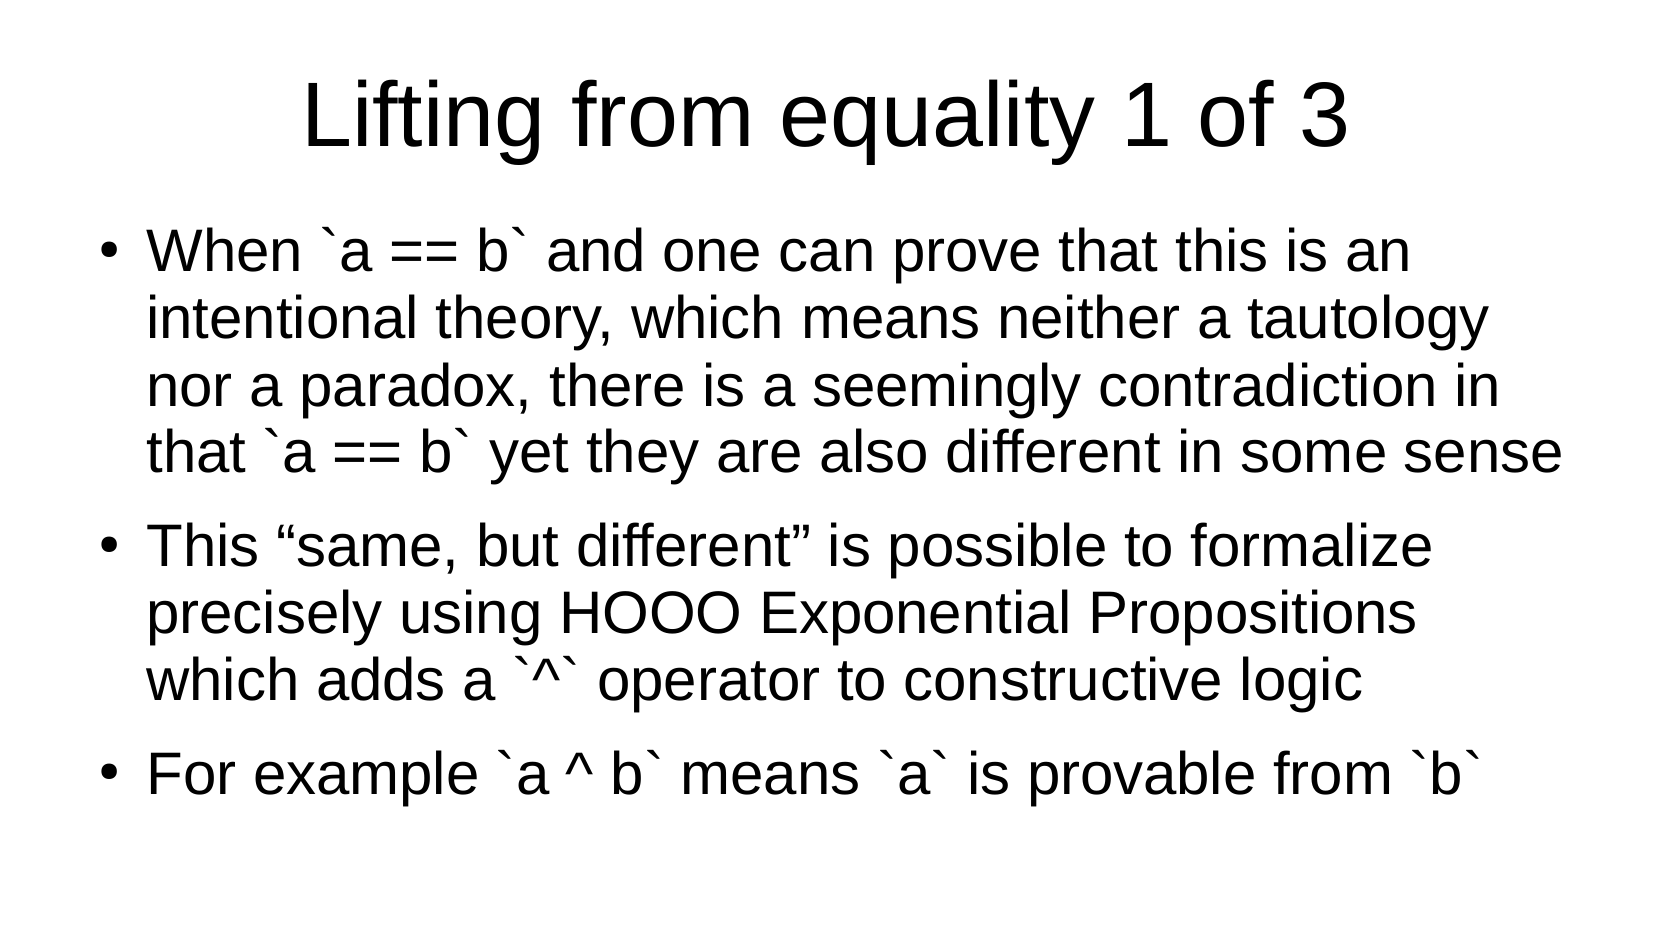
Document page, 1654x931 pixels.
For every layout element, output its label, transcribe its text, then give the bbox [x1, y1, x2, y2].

title Lifting from equality 1 of 3 [82, 37, 1571, 193]
list When `a == b` and one can prove that this is an intentional theory, which means neither a tautology nor a paradox, there is a seemingly contradiction in that `a == b` yet they are also different in some sense This “same, but different” is possible to formalize precisely using HOOO Exponential Propositions which adds a `^` operator to constructive logic For example `a ^ b` means `a` is provable from `b` [82, 217, 1571, 863]
